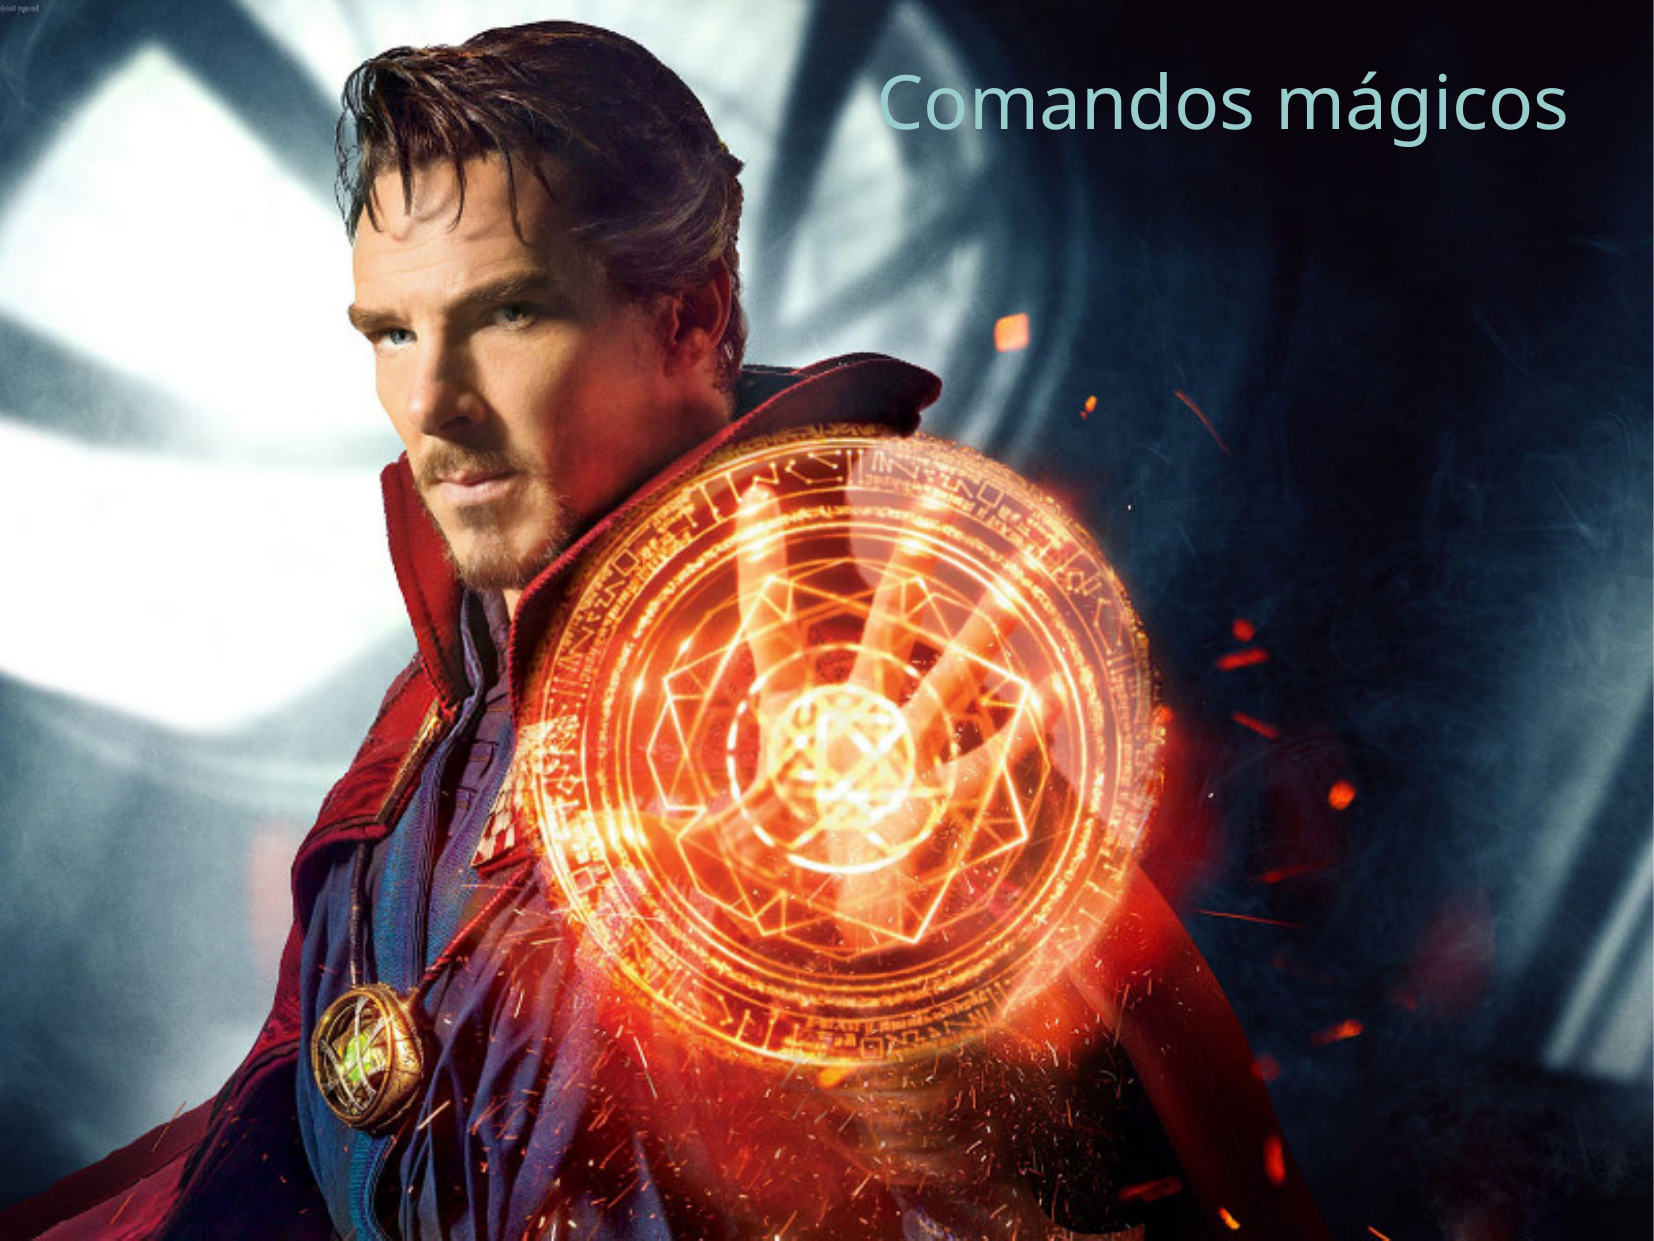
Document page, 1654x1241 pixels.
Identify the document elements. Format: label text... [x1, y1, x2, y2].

picture [0, 0, 1654, 1241]
title Comandos mágicos [82, 49, 1571, 257]
